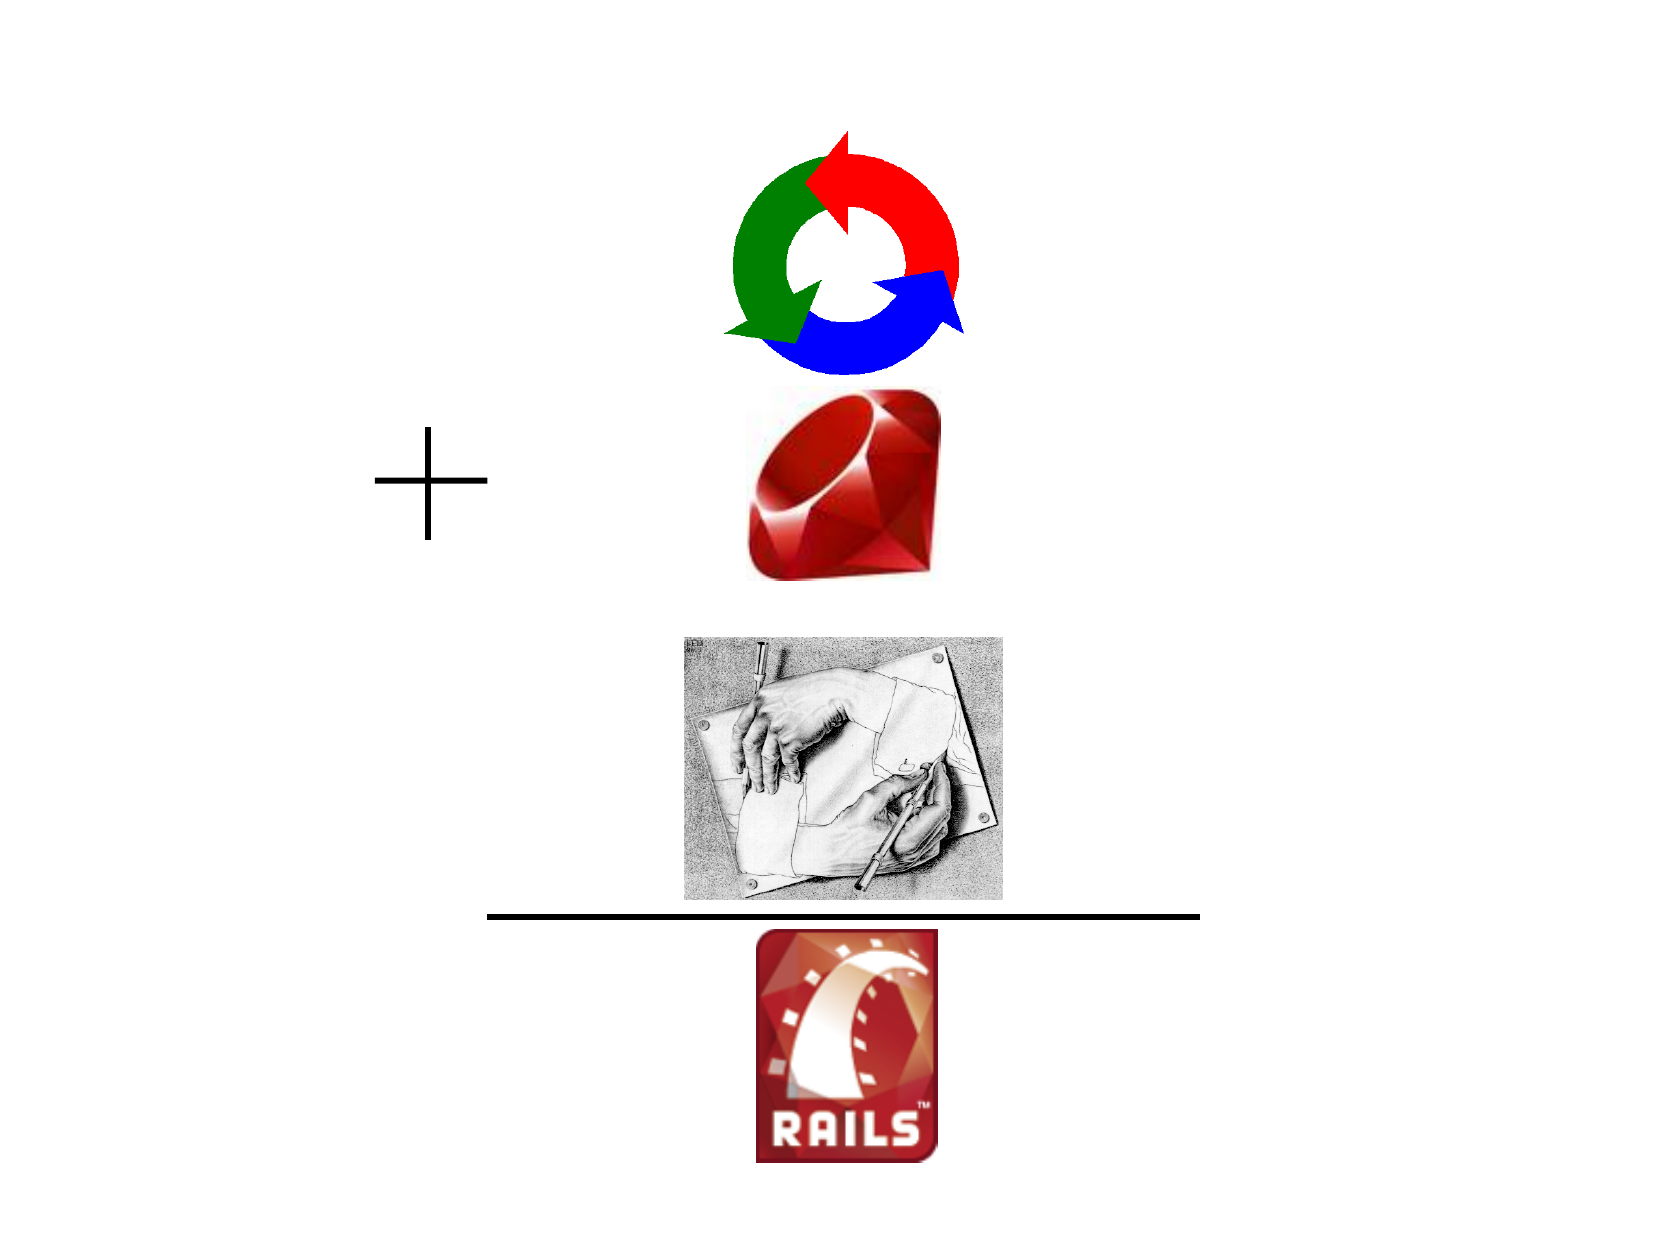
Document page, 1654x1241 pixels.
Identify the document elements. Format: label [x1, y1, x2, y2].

picture [724, 130, 964, 375]
picture [756, 929, 938, 1163]
picture [684, 637, 1003, 900]
picture [746, 386, 941, 581]
